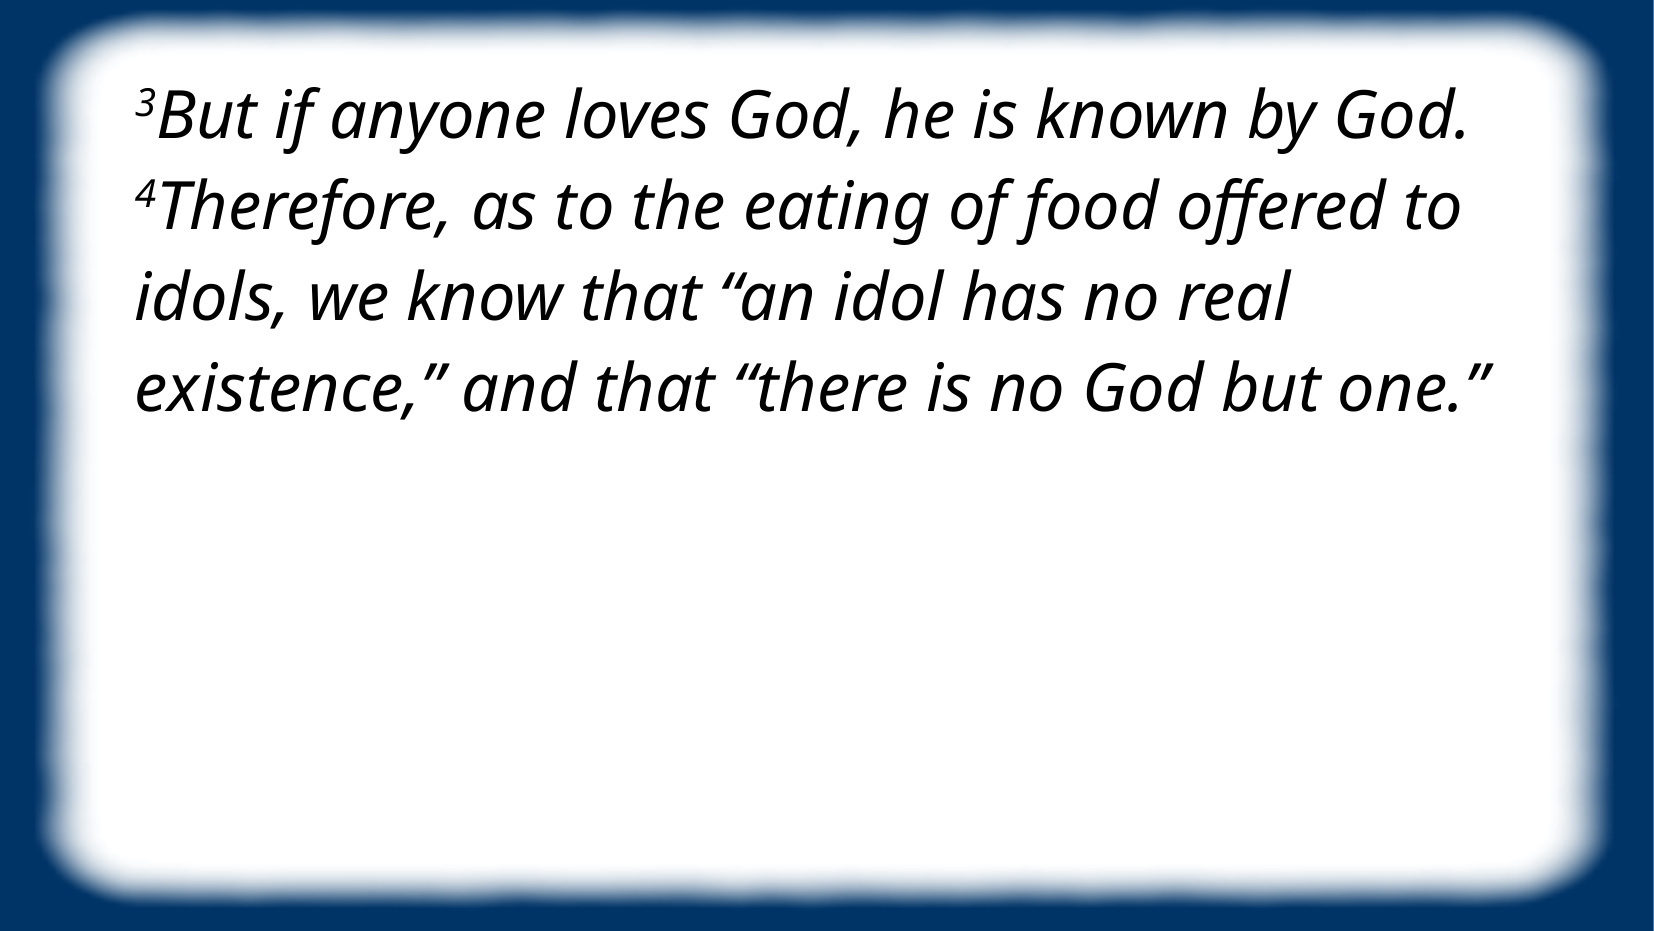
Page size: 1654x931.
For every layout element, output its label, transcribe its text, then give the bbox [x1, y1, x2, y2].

text_box 3But if anyone loves God, he is known by God. 4Therefore, as to the eating of food offered to idols, we know that “an idol has no real existence,” and that “there is no God but one.” [120, 60, 1561, 451]
picture [0, 0, 1654, 931]
